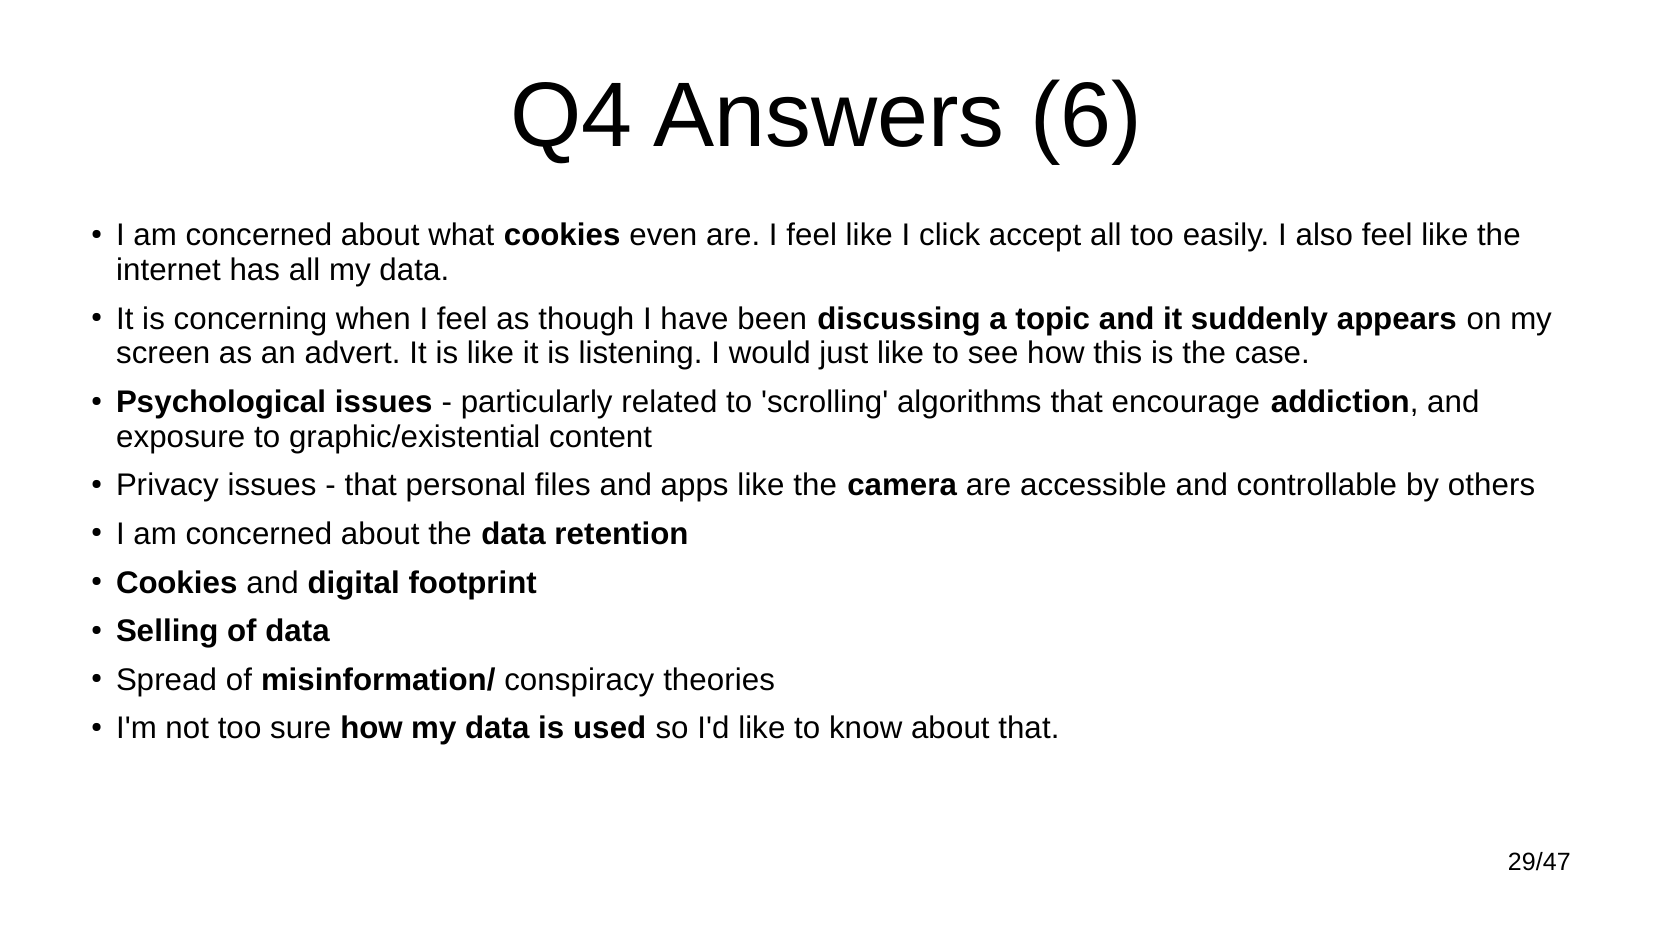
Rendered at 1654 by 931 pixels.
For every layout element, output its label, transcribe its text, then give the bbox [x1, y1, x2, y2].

list I am concerned about what cookies even are. I feel like I click accept all too easily. I also feel like the internet has all my data. It is concerning when I feel as though I have been discussing a topic and it suddenly appears on my screen as an advert. It is like it is listening. I would just like to see how this is the case. Psychological issues - particularly related to 'scrolling' algorithms that encourage addiction, and exposure to graphic/existential content Privacy issues - that personal files and apps like the camera are accessible and controllable by others I am concerned about the data retention Cookies and digital footprint Selling of data Spread of misinformation/ conspiracy theories I'm not too sure how my data is used so I'd like to know about that. [82, 217, 1571, 758]
title Q4 Answers (6) [82, 37, 1571, 193]
